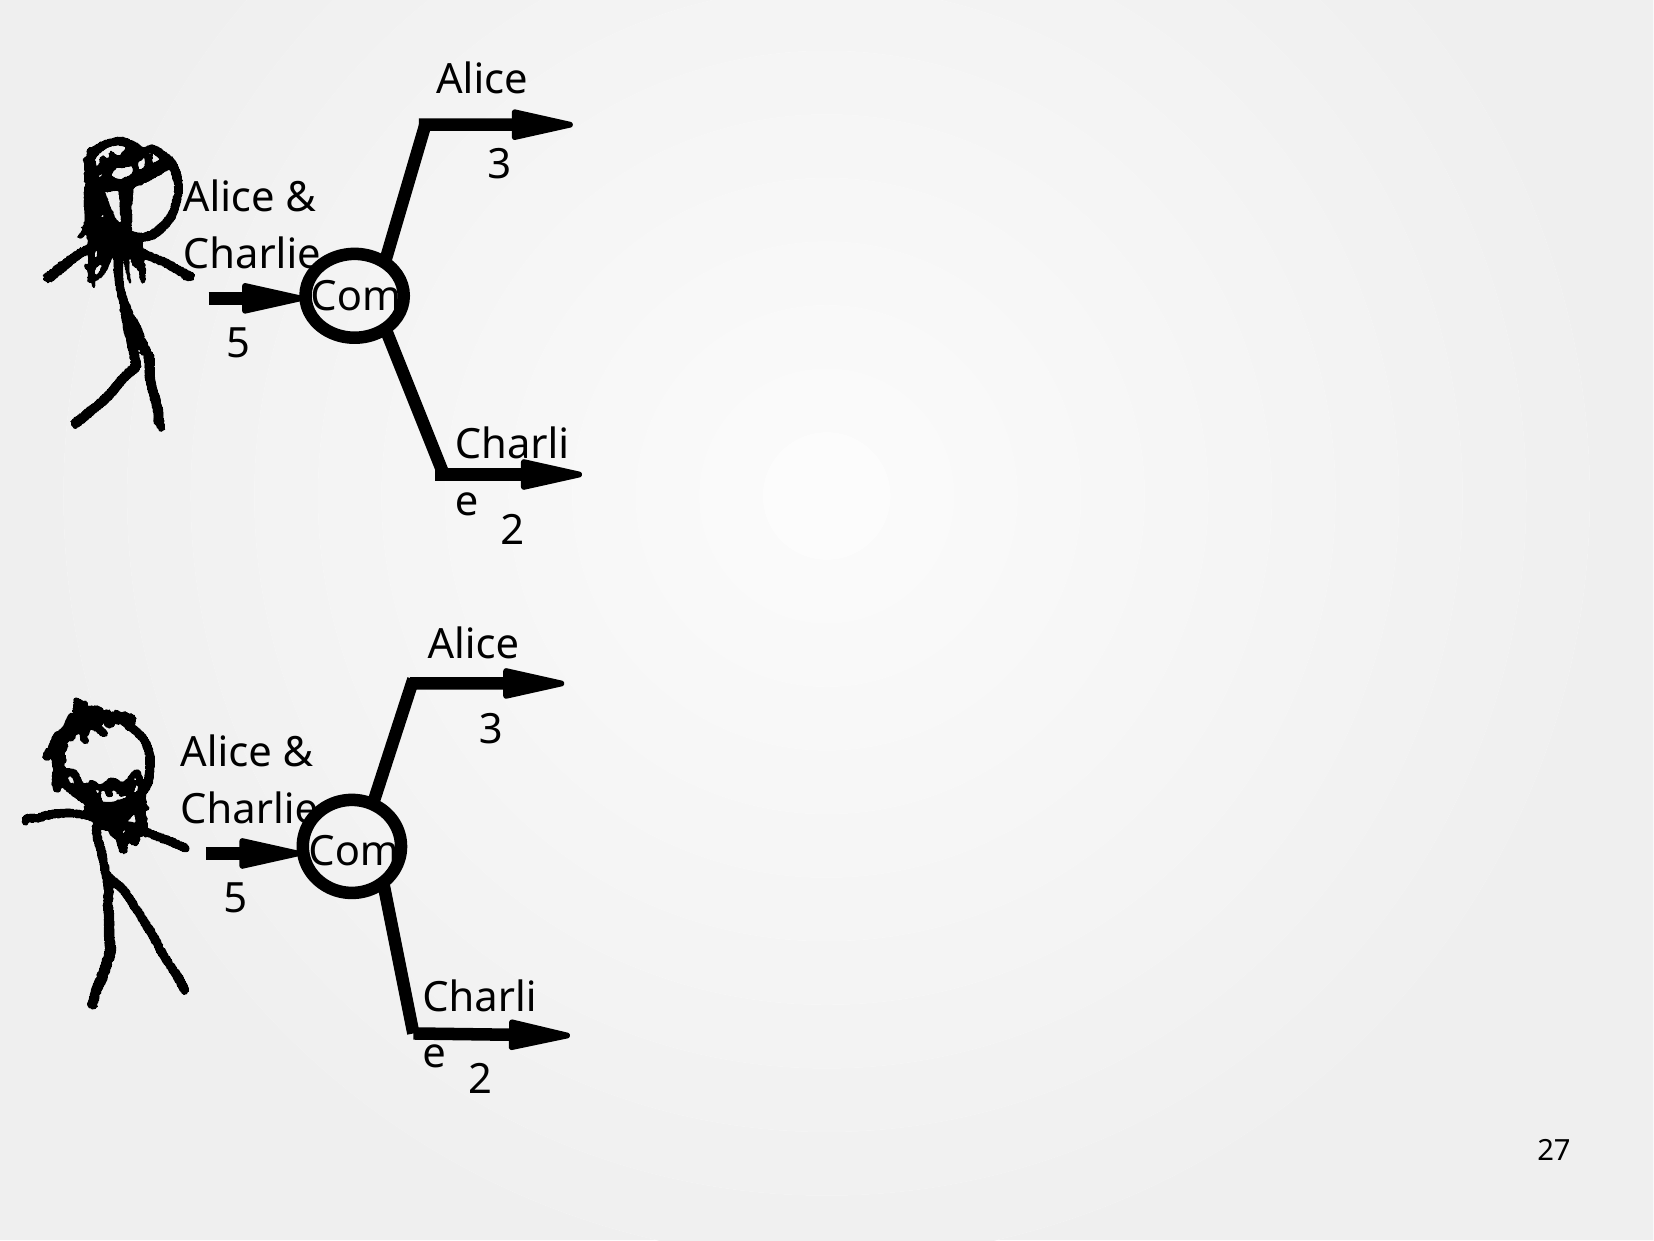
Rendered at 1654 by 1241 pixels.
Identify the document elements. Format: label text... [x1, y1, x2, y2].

text_box 2 [453, 1041, 517, 1129]
text_box 3 [463, 693, 519, 779]
picture [41, 135, 197, 432]
text_box 2 [485, 492, 549, 579]
text_box Alice [421, 41, 562, 128]
text_box Charlie [407, 958, 573, 1046]
text_box Com [295, 258, 433, 374]
text_box 3 [472, 128, 527, 214]
text_box Alice & Charlie [197, 158, 342, 313]
picture [19, 695, 192, 1011]
text_box Alice & Charlie [192, 714, 339, 868]
text_box Com [293, 813, 431, 929]
text_box Charlie [440, 406, 603, 472]
text_box 5 [208, 860, 263, 948]
text_box 5 [211, 305, 266, 393]
text_box Alice [412, 606, 553, 693]
